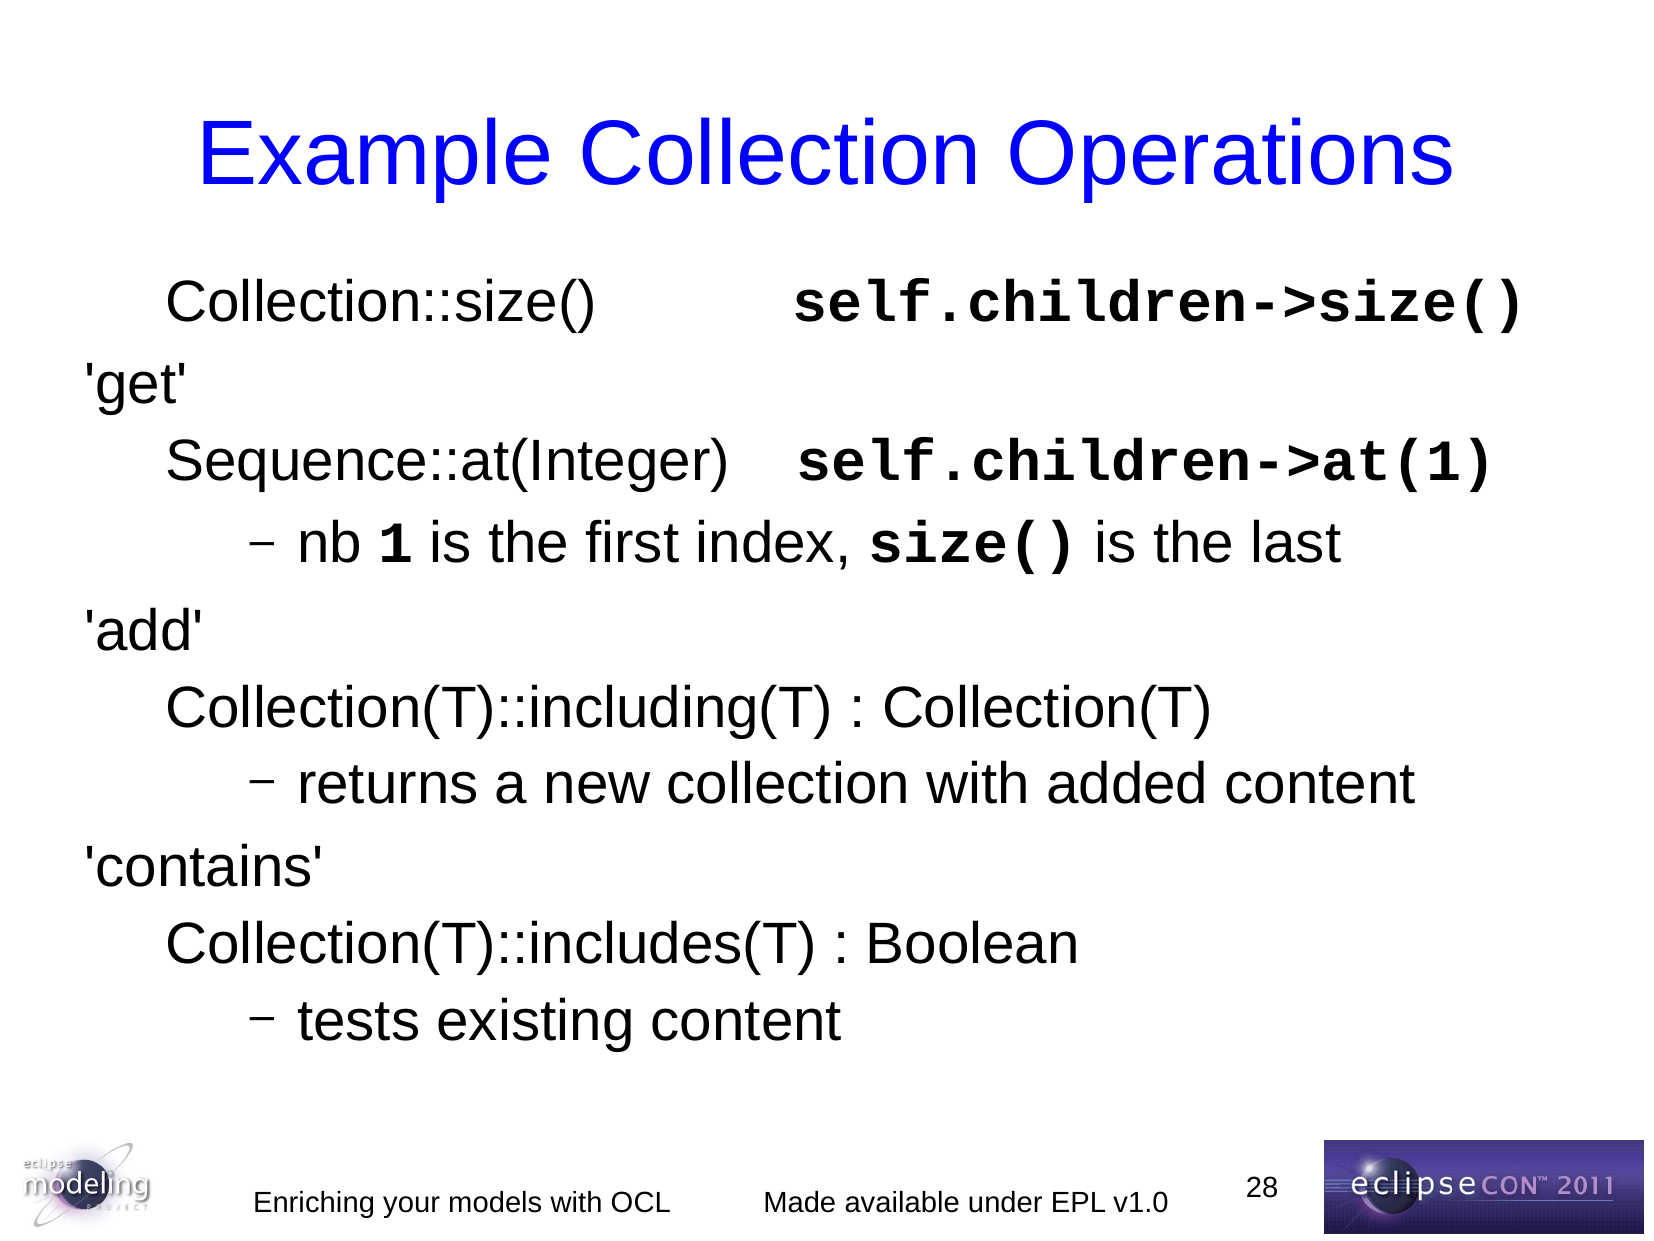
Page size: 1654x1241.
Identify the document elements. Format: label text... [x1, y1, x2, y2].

list Collection::size() self.children->size() 'get' Sequence::at(Integer) self.children->at(1) nb 1 is the first index, size() is the last 'add' Collection(T)::including(T) : Collection(T) returns a new collection with added content 'contains' Collection(T)::includes(T) : Boolean tests existing content [84, 268, 1573, 1143]
picture [1324, 1140, 1644, 1234]
picture [9, 1136, 156, 1235]
title Example Collection Operations [82, 49, 1571, 257]
